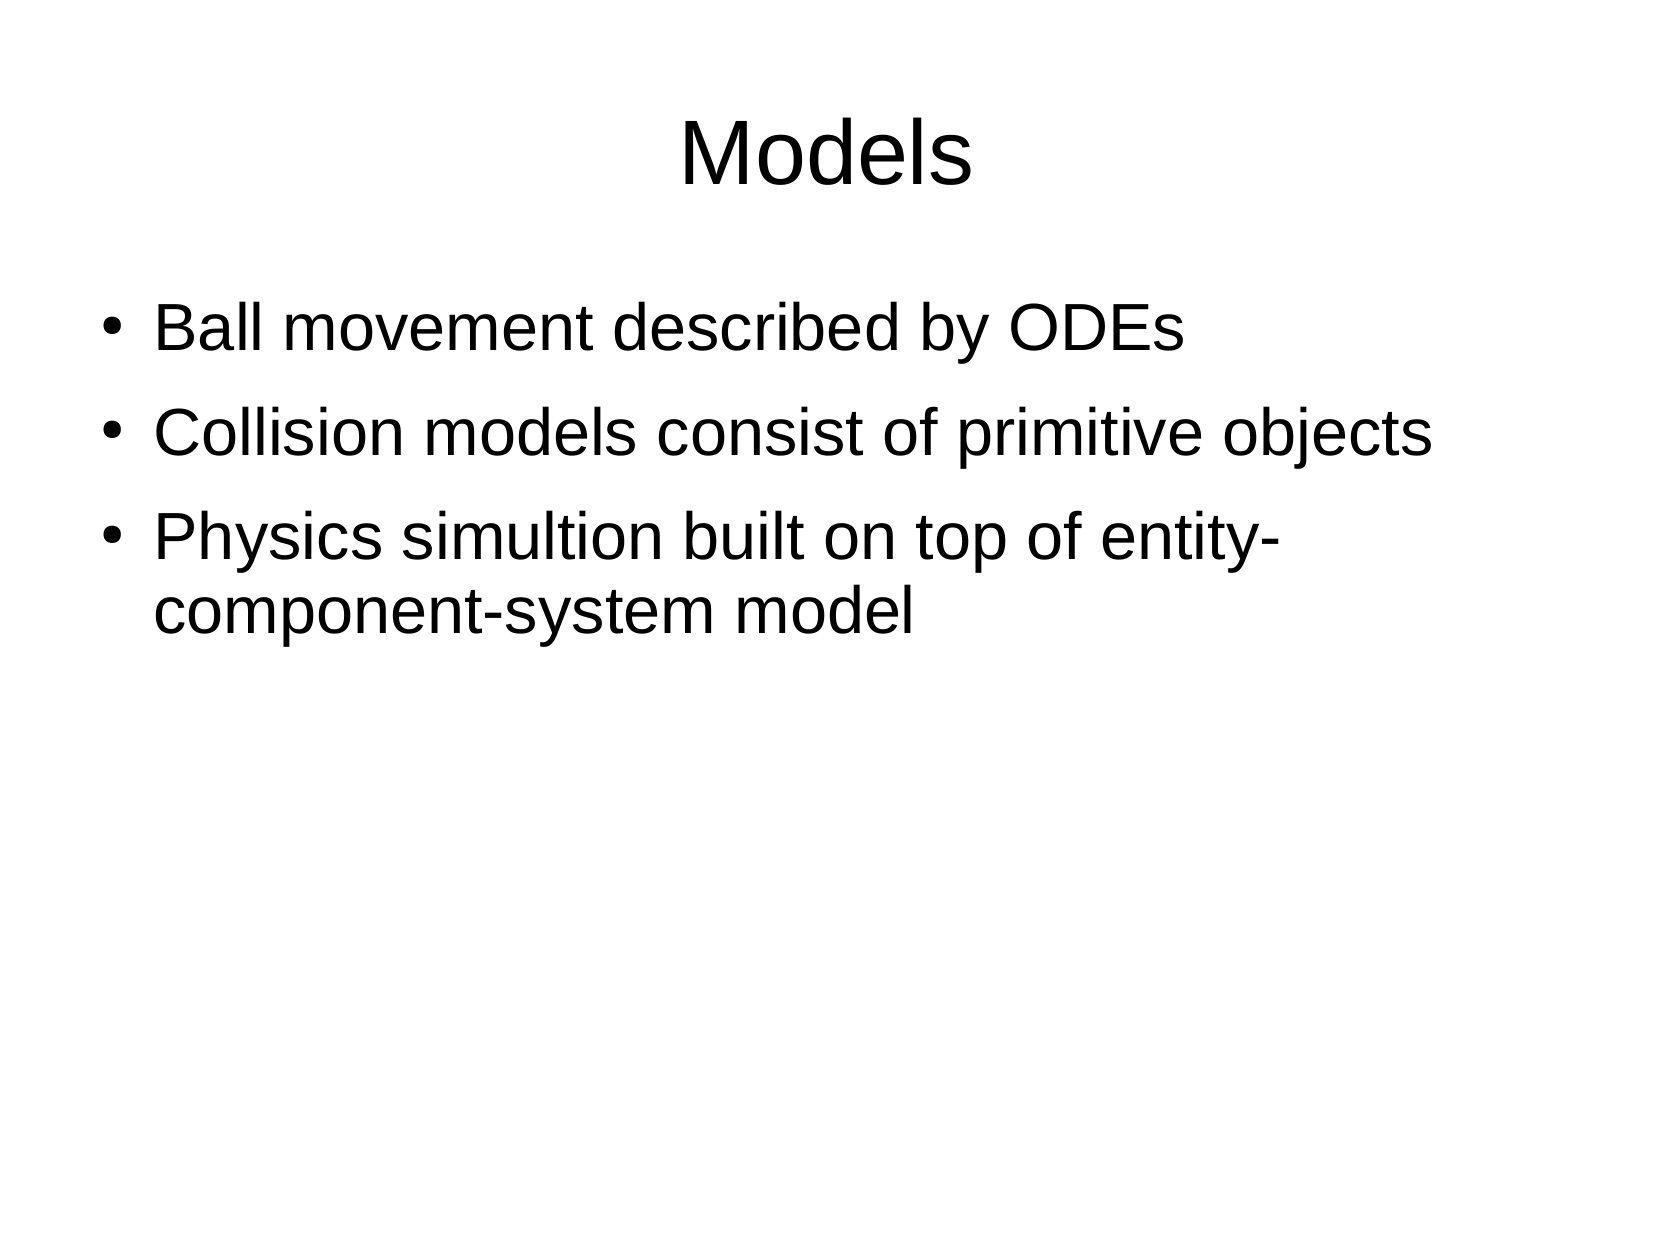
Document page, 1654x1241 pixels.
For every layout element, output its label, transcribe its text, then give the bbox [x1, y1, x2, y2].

title Models [82, 49, 1571, 257]
list Ball movement described by ODEs Collision models consist of primitive objects Physics simultion built on top of entity-component-system model [82, 290, 1571, 1010]
